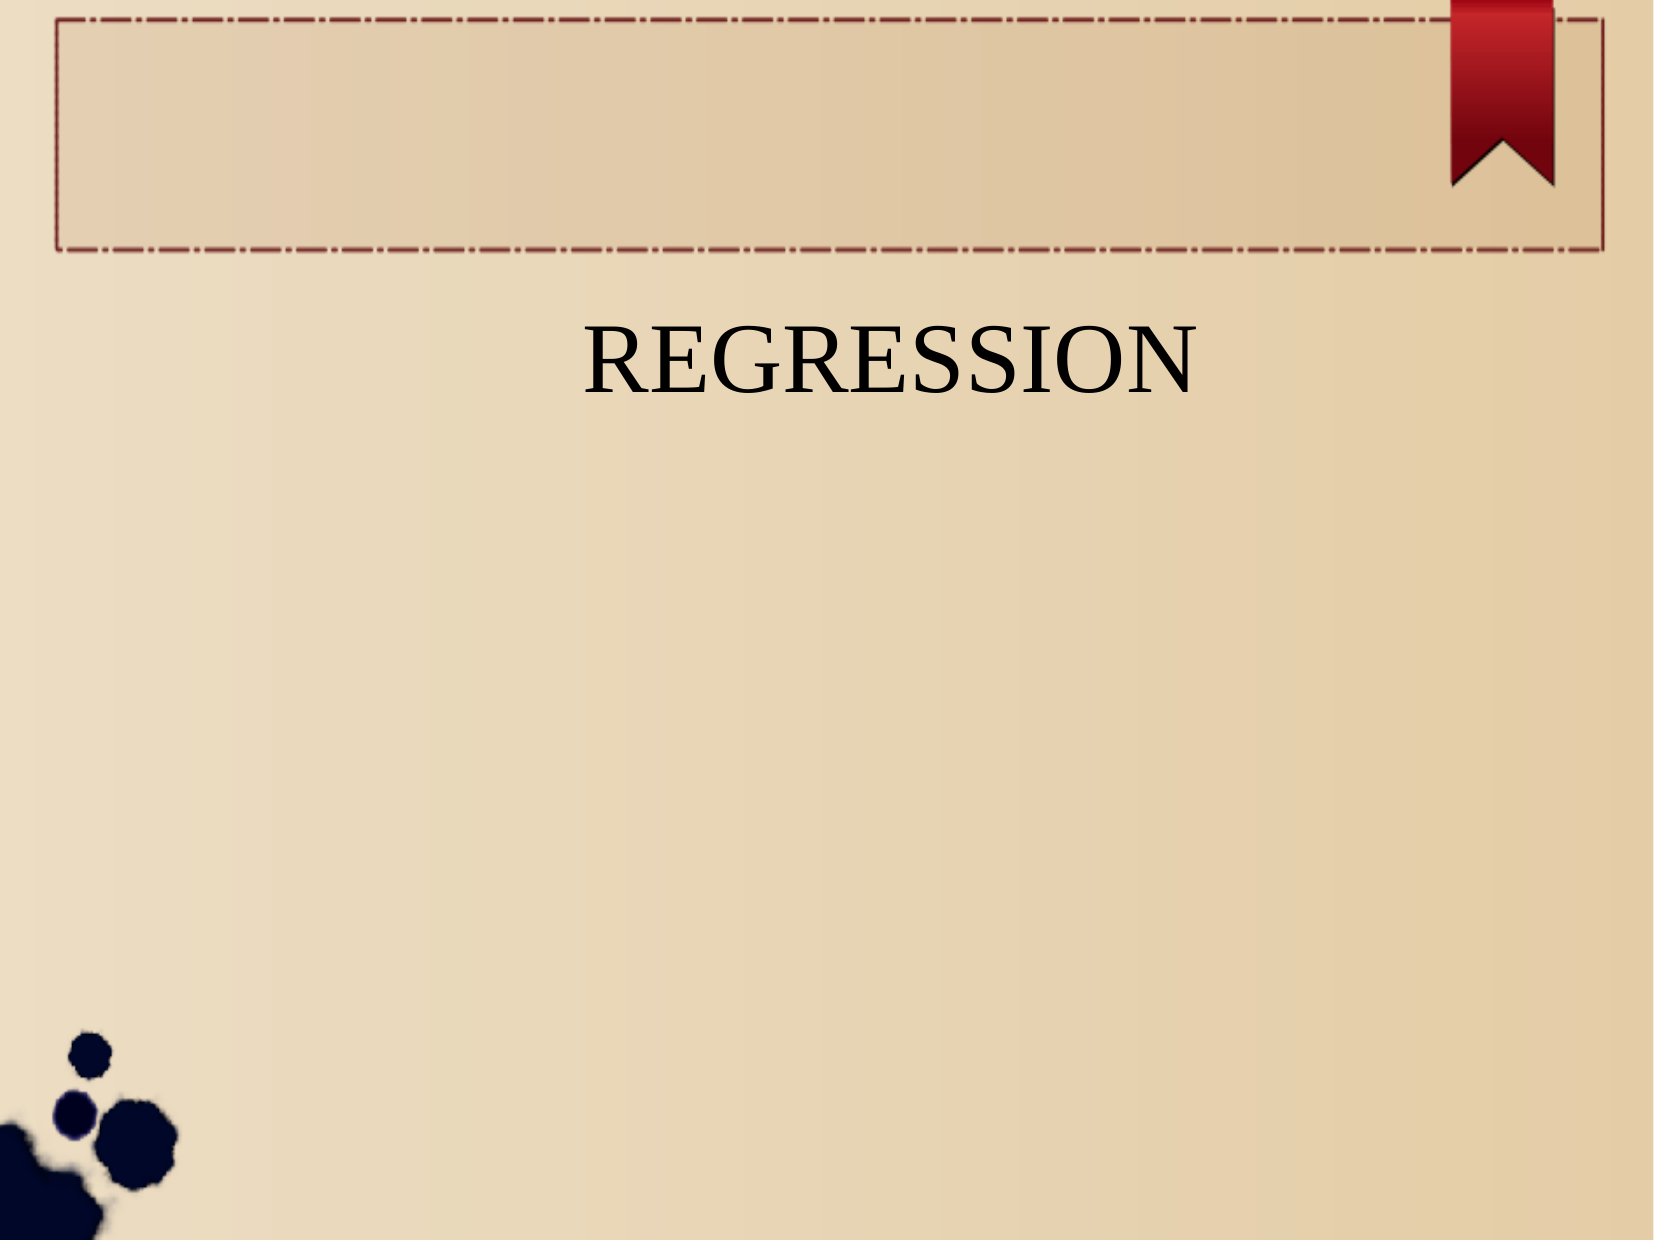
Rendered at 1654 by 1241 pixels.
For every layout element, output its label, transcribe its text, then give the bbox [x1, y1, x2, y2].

picture [0, 0, 1654, 1240]
list REGRESSION [82, 299, 1571, 1019]
